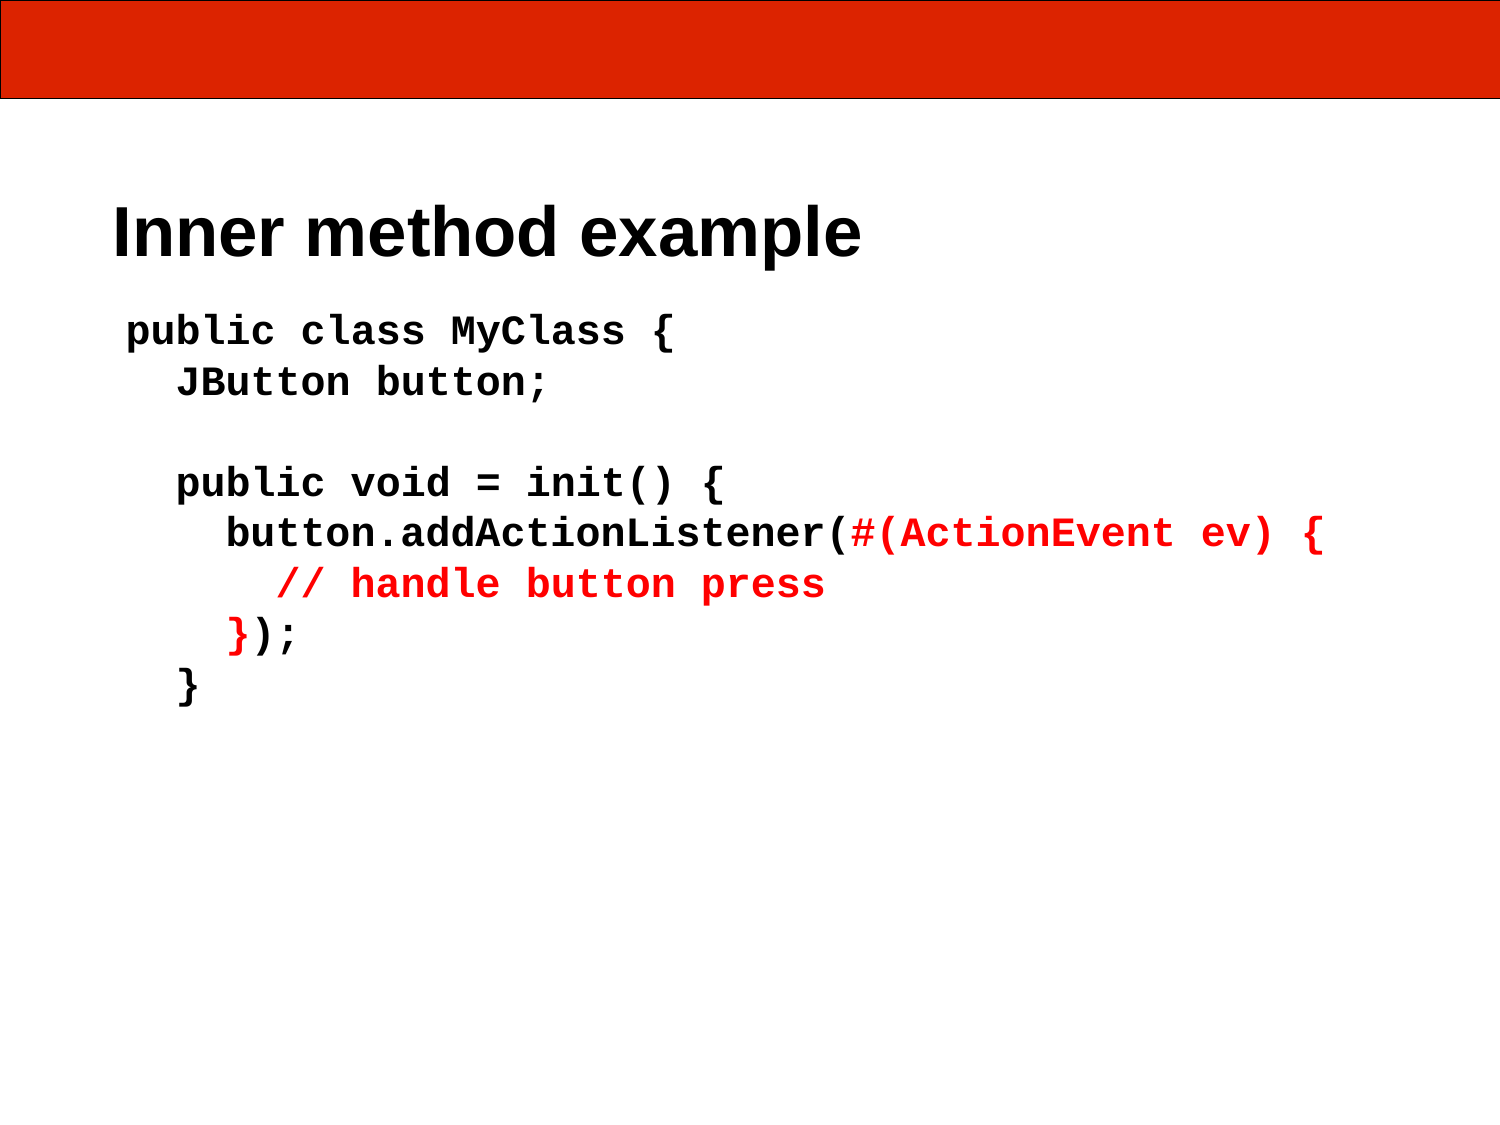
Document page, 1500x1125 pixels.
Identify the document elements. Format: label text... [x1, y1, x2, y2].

title Inner method example [112, 119, 1417, 271]
text_box public class MyClass { JButton button; public void = init() { button.addActionListener(#(ActionEvent ev) { // handle button press }); } [125, 306, 1431, 1083]
